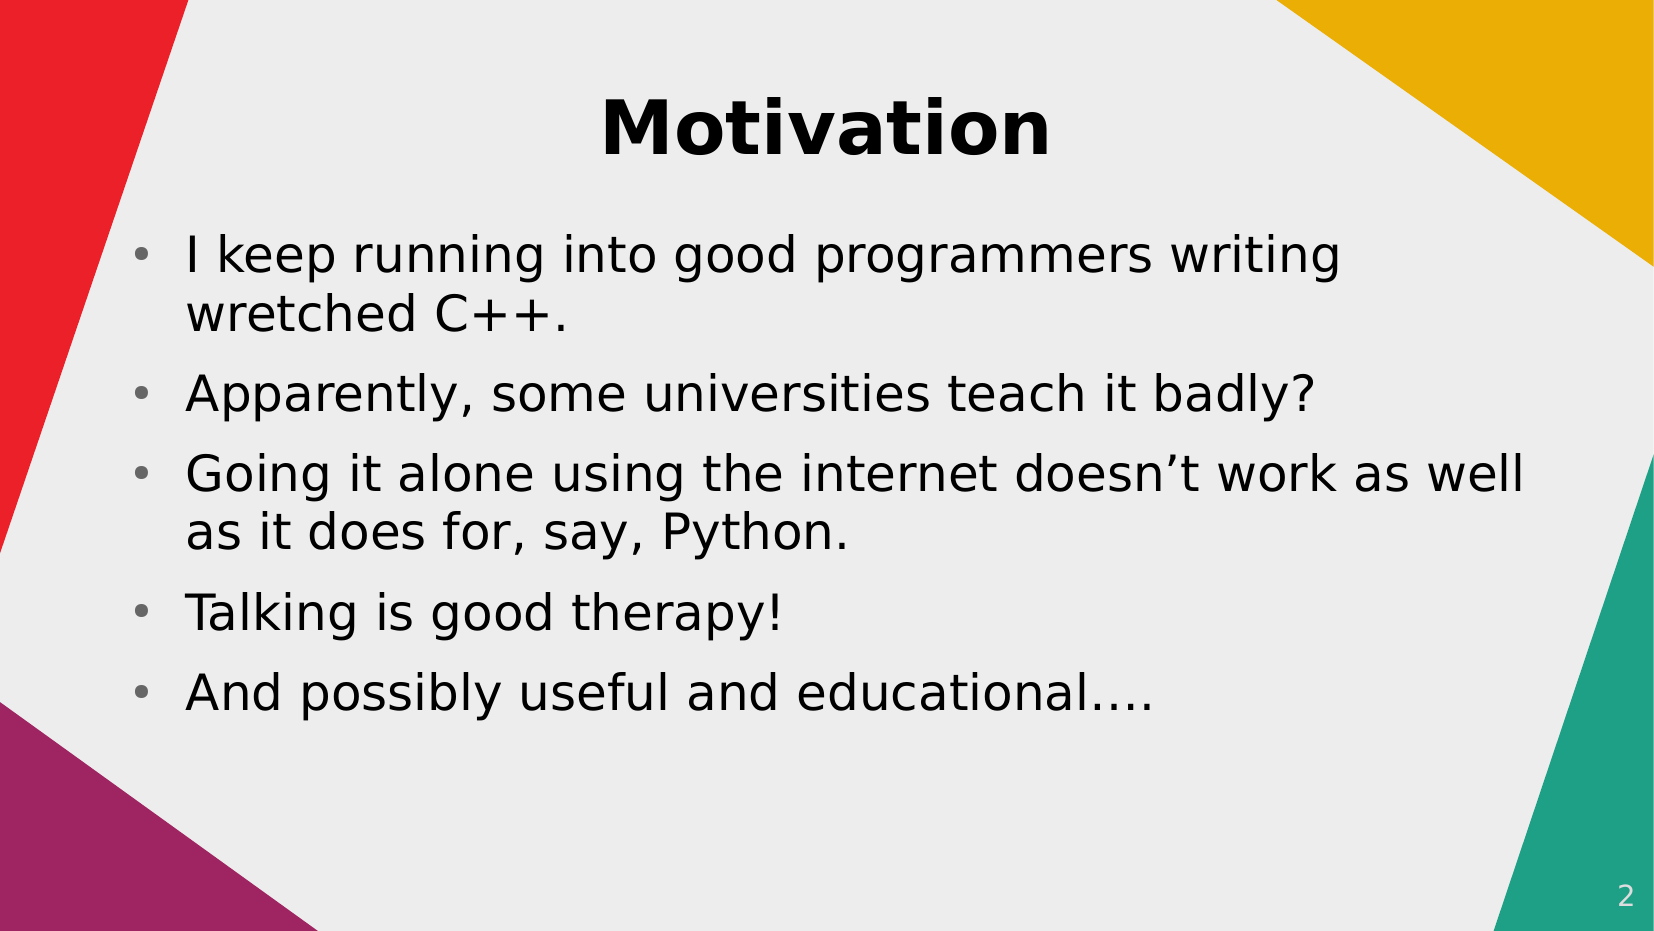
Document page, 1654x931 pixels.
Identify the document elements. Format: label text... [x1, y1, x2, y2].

title Motivation [114, 54, 1539, 203]
list I keep running into good programmers writing wretched C++. Apparently, some universities teach it badly? Going it alone using the internet doesn’t work as well as it does for, say, Python. Talking is good therapy! And possibly useful and educational…. [114, 226, 1539, 775]
